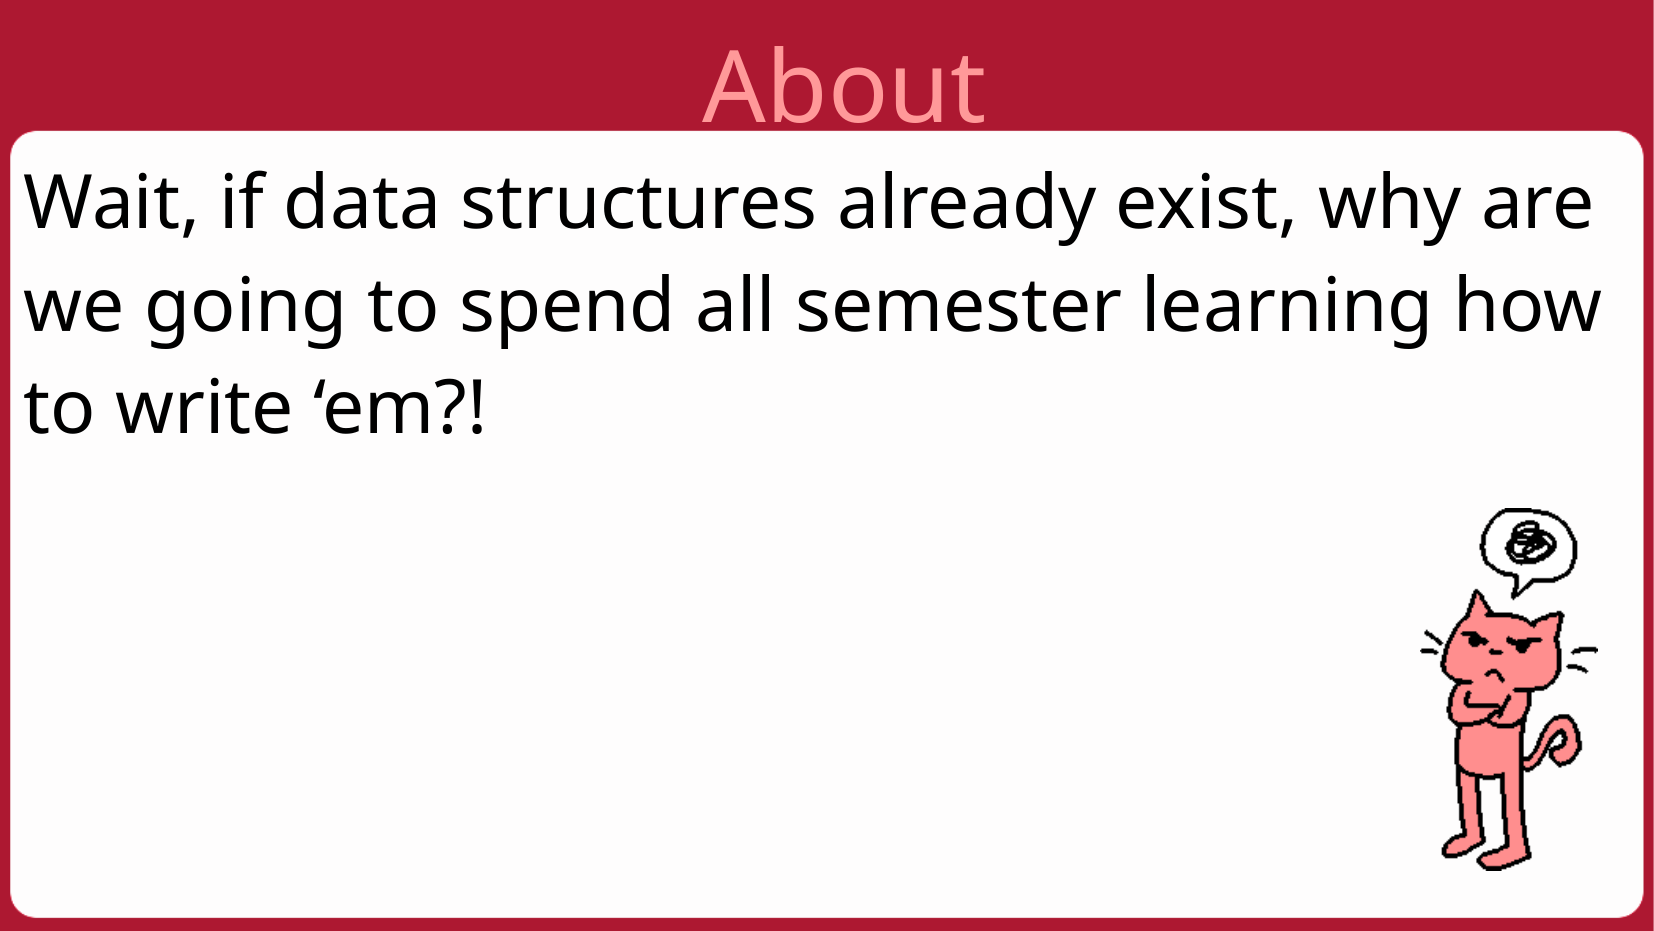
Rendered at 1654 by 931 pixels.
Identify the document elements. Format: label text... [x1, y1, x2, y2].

title About [193, 19, 1496, 148]
picture [0, 0, 1654, 931]
text_box Wait, if data structures already exist, why are we going to spend all semester learning how to write ‘em?! [23, 148, 1608, 849]
